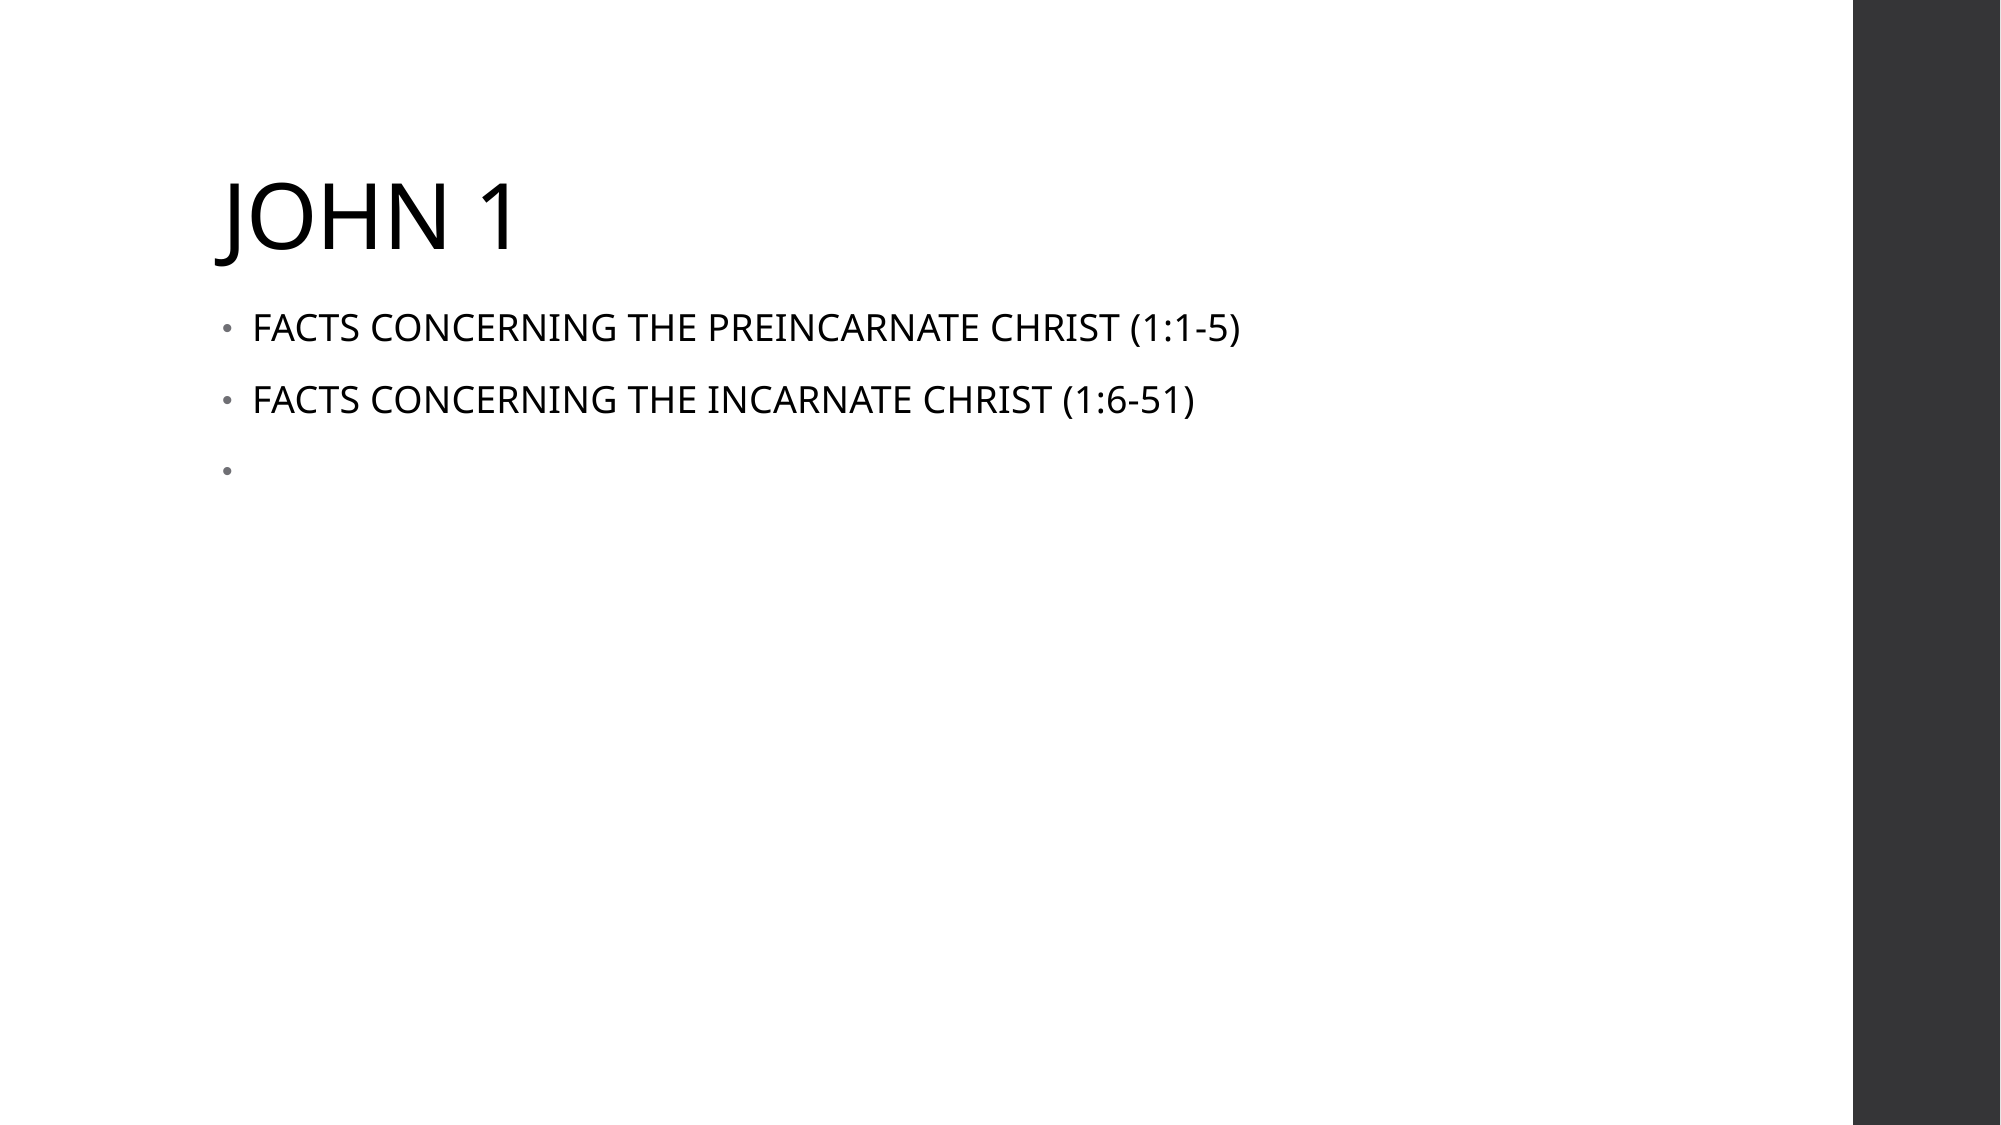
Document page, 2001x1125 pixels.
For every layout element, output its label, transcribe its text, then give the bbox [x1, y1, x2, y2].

list FACTS CONCERNING THE PREINCARNATE CHRIST (1:1-5) FACTS CONCERNING THE INCARNATE CHRIST (1:6-51) [206, 299, 1617, 1014]
title JOHN 1 [206, 60, 1797, 278]
